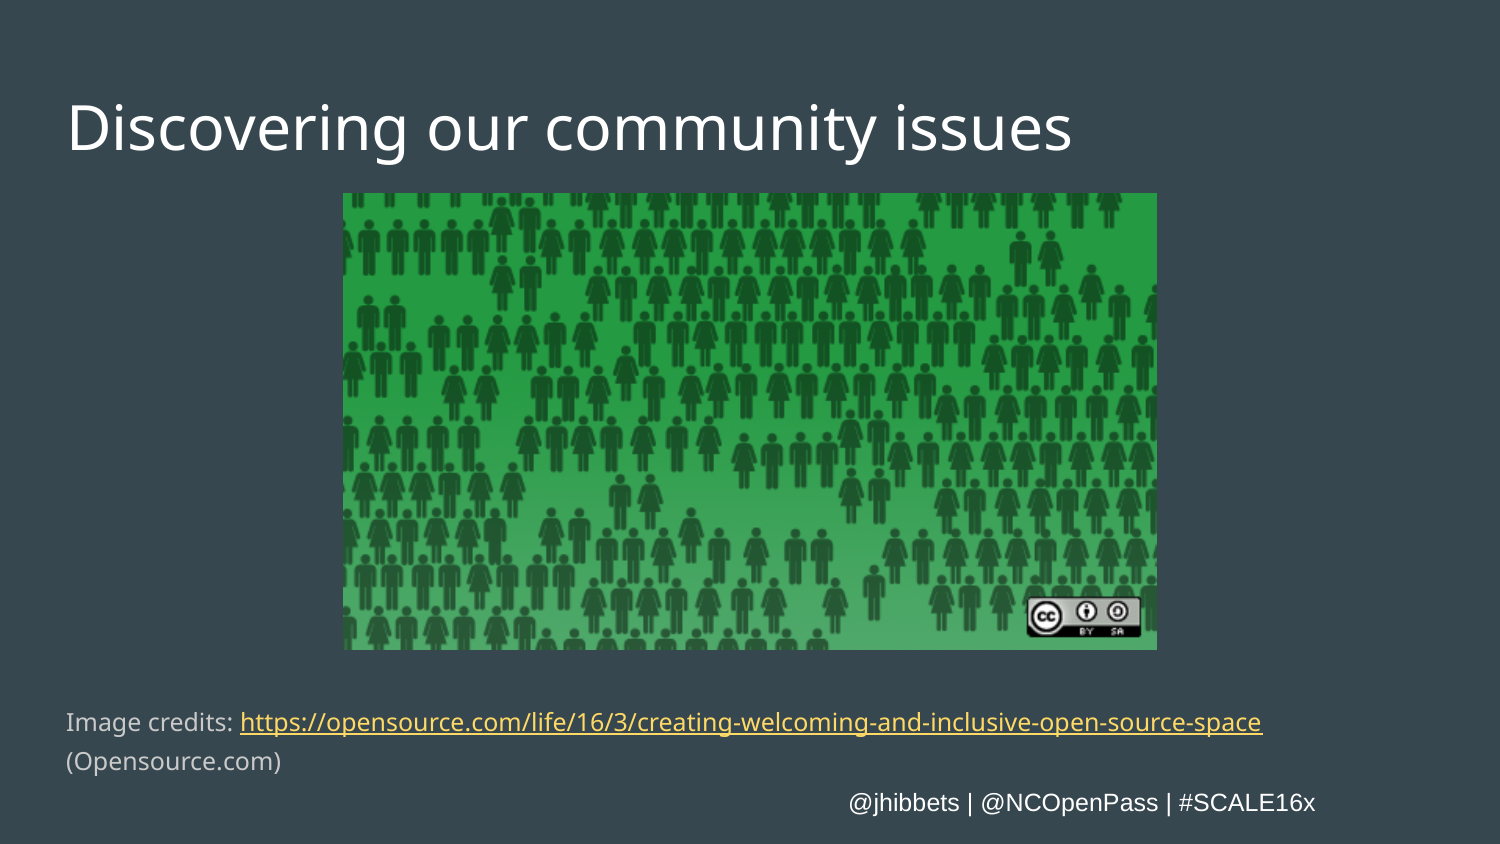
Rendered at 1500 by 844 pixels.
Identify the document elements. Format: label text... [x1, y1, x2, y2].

text_box Image credits: https://opensource.com/life/16/3/creating-welcoming-and-inclusive-open-source-space (Opensource.com) [51, 686, 1449, 750]
title Discovering our community issues [51, 72, 1449, 167]
picture [343, 193, 1157, 650]
